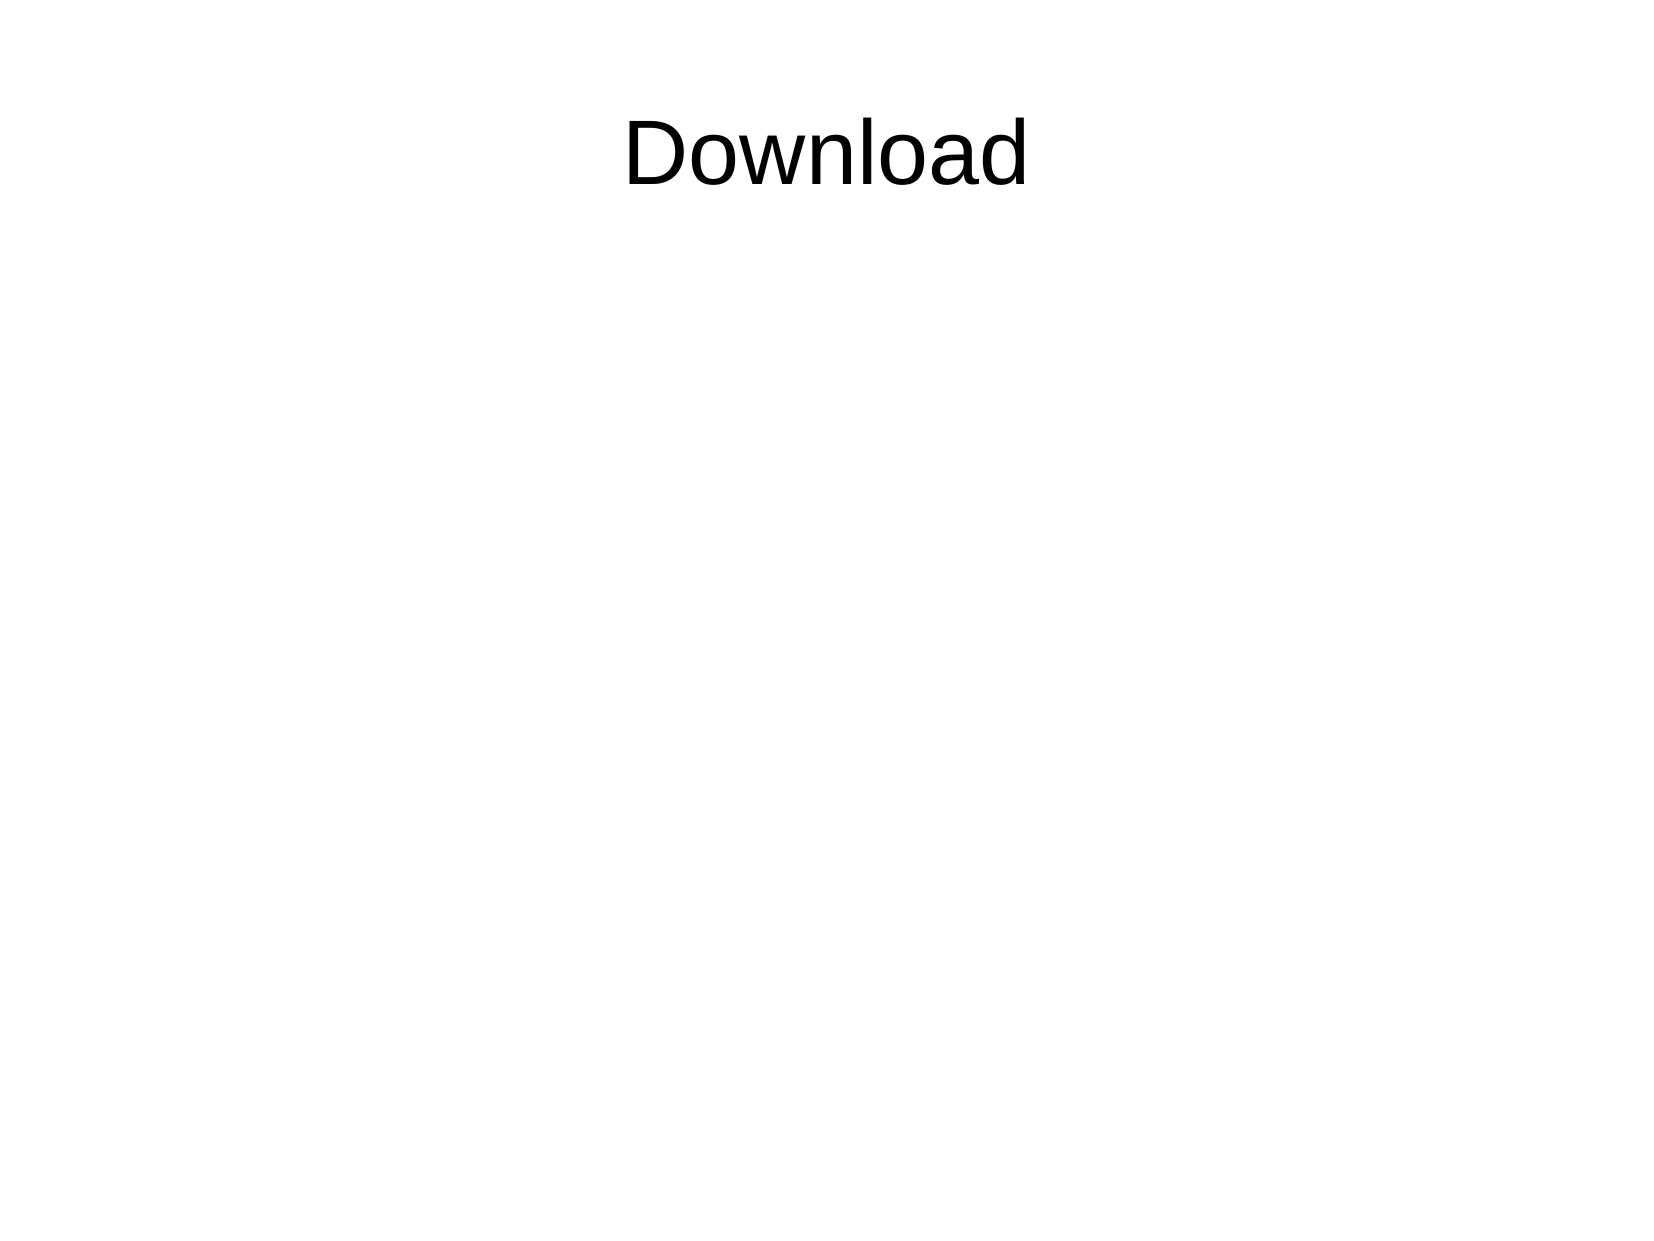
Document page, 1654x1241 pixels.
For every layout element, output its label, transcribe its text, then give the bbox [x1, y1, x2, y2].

title Download [82, 49, 1571, 257]
